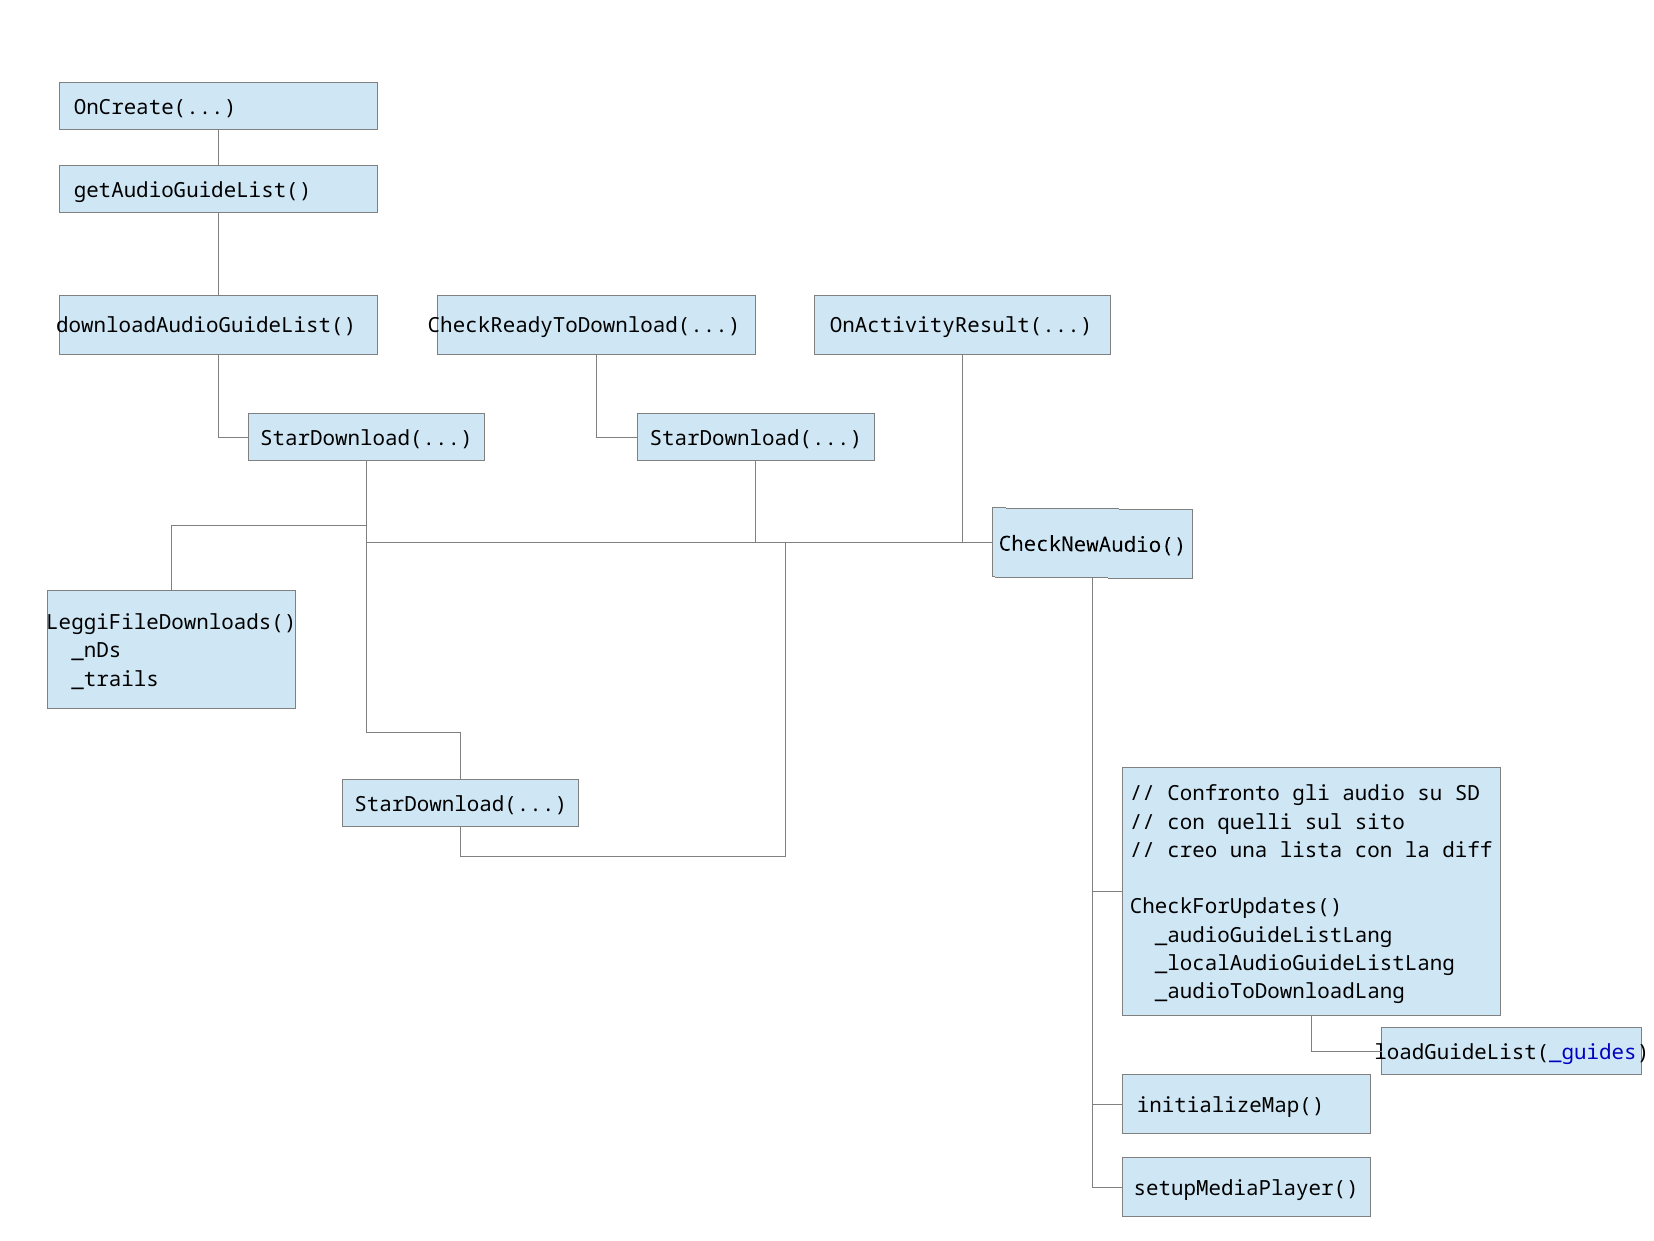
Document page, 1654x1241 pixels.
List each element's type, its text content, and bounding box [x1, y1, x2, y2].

text_box setupMediaPlayer() [1122, 1157, 1371, 1217]
text_box initializeMap() [1122, 1074, 1371, 1134]
text_box // Confronto gli audio su SD // con quelli sul sito // creo una lista con la diff CheckForUpdates() _audioGuideListLang _localAudioGuideListLang _audioToDownloadLang [1122, 767, 1501, 1016]
text_box OnCreate(...) [59, 82, 378, 130]
text_box LeggiFileDownloads() _nDs _trails [47, 590, 296, 709]
text_box CheckReadyToDownload(...) [437, 295, 756, 355]
text_box CheckNewAudio() [992, 507, 1193, 579]
text_box loadGuideList(_guides) [1381, 1027, 1642, 1075]
text_box StarDownload(...) [342, 779, 579, 827]
text_box downloadAudioGuideList() [59, 295, 378, 355]
text_box OnActivityResult(...) [814, 295, 1111, 355]
text_box StarDownload(...) [637, 413, 875, 461]
text_box getAudioGuideList() [59, 165, 378, 213]
text_box StarDownload(...) [248, 413, 485, 461]
